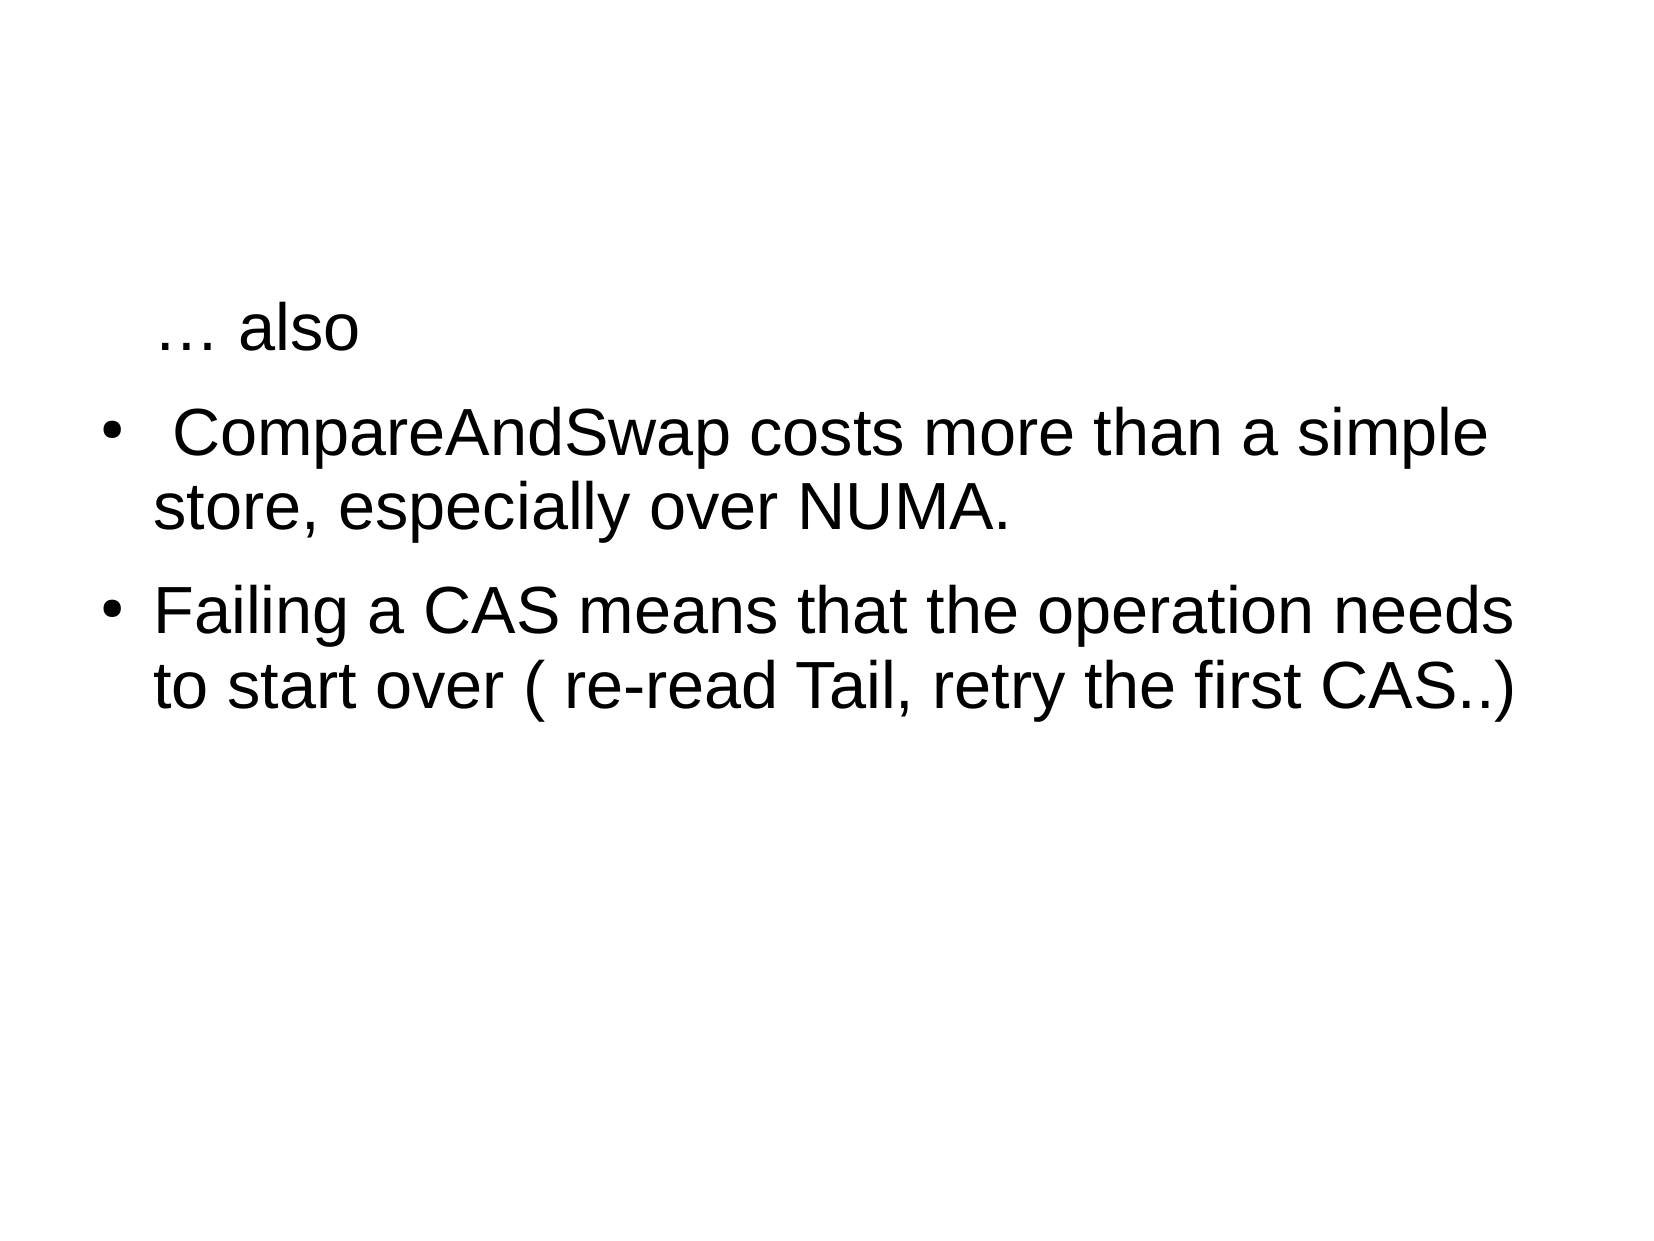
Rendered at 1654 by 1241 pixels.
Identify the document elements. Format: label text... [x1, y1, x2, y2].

list … also CompareAndSwap costs more than a simple store, especially over NUMA. Failing a CAS means that the operation needs to start over ( re-read Tail, retry the first CAS..) [82, 290, 1571, 1010]
